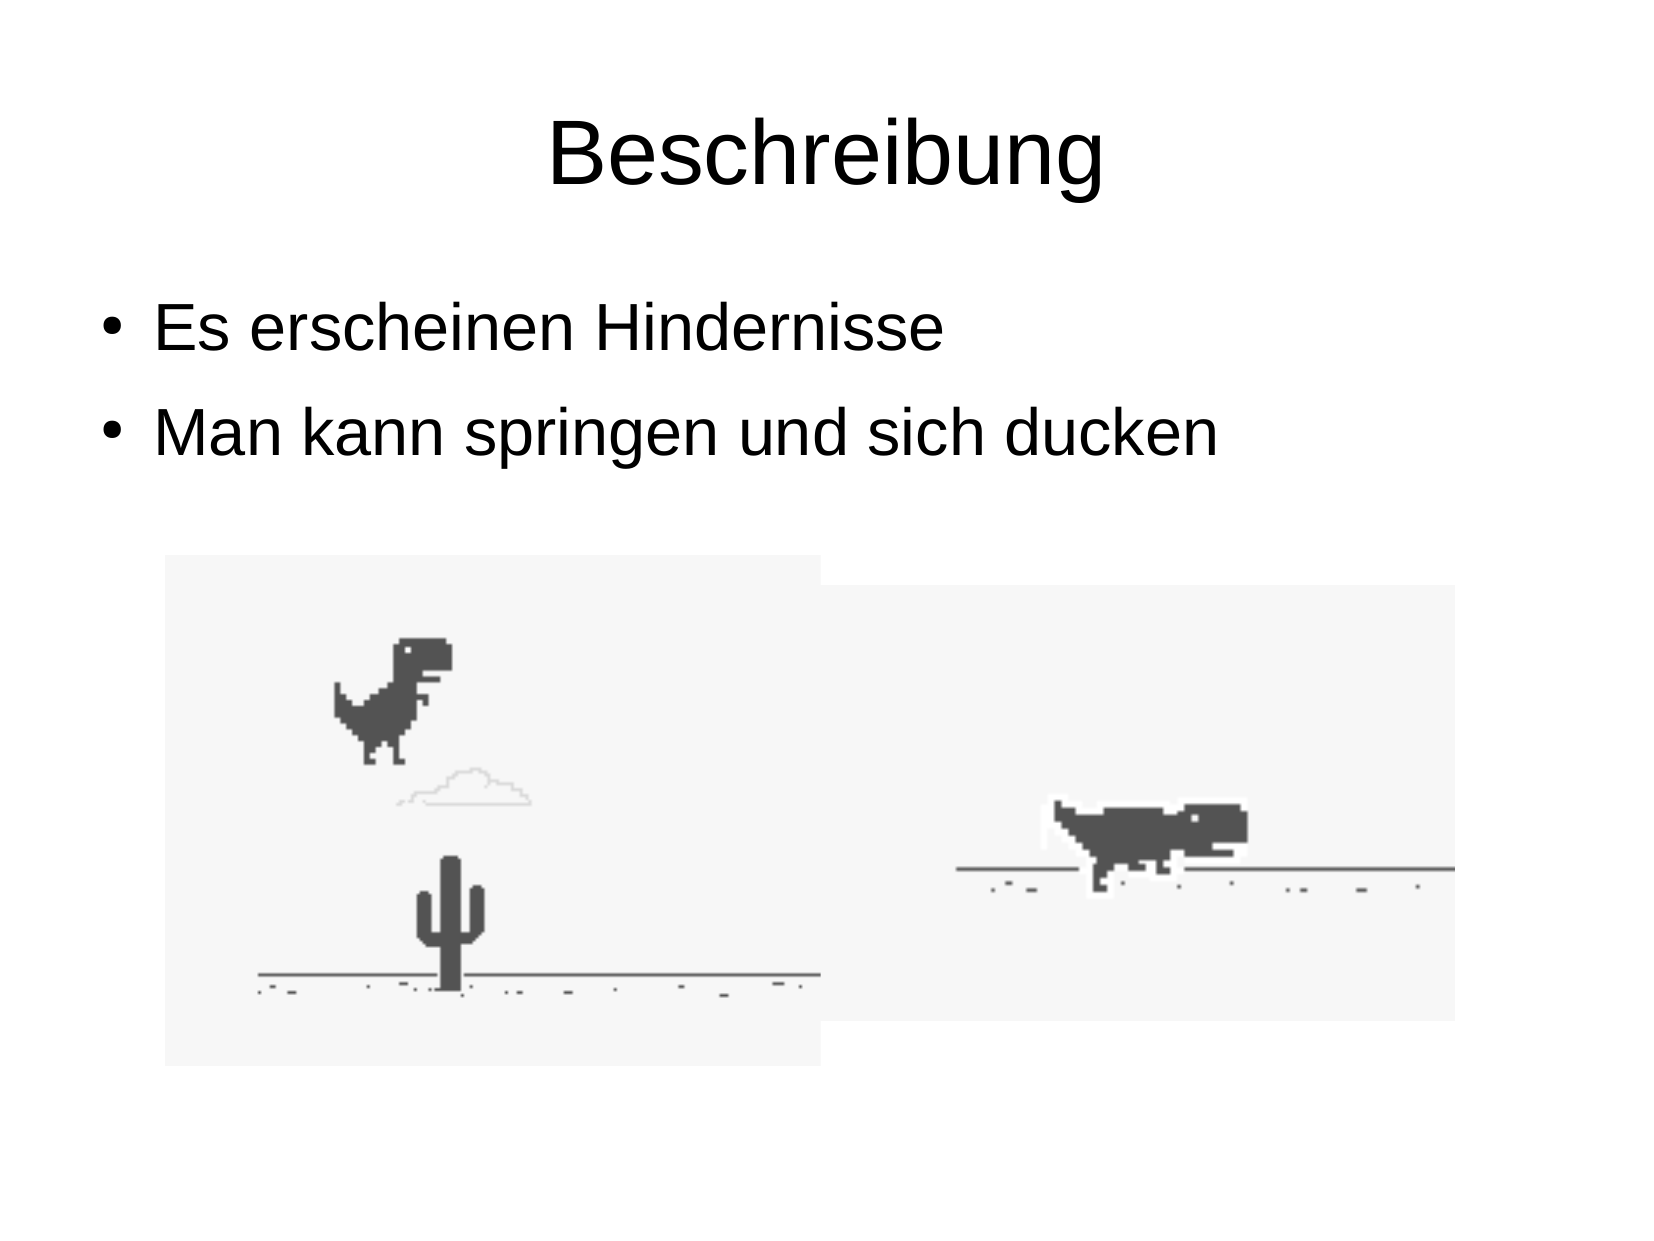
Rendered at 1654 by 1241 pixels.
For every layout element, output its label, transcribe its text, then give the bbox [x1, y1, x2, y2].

picture [165, 555, 1456, 1066]
list Es erscheinen Hindernisse Man kann springen und sich ducken [82, 290, 1571, 1010]
title Beschreibung [82, 49, 1571, 257]
